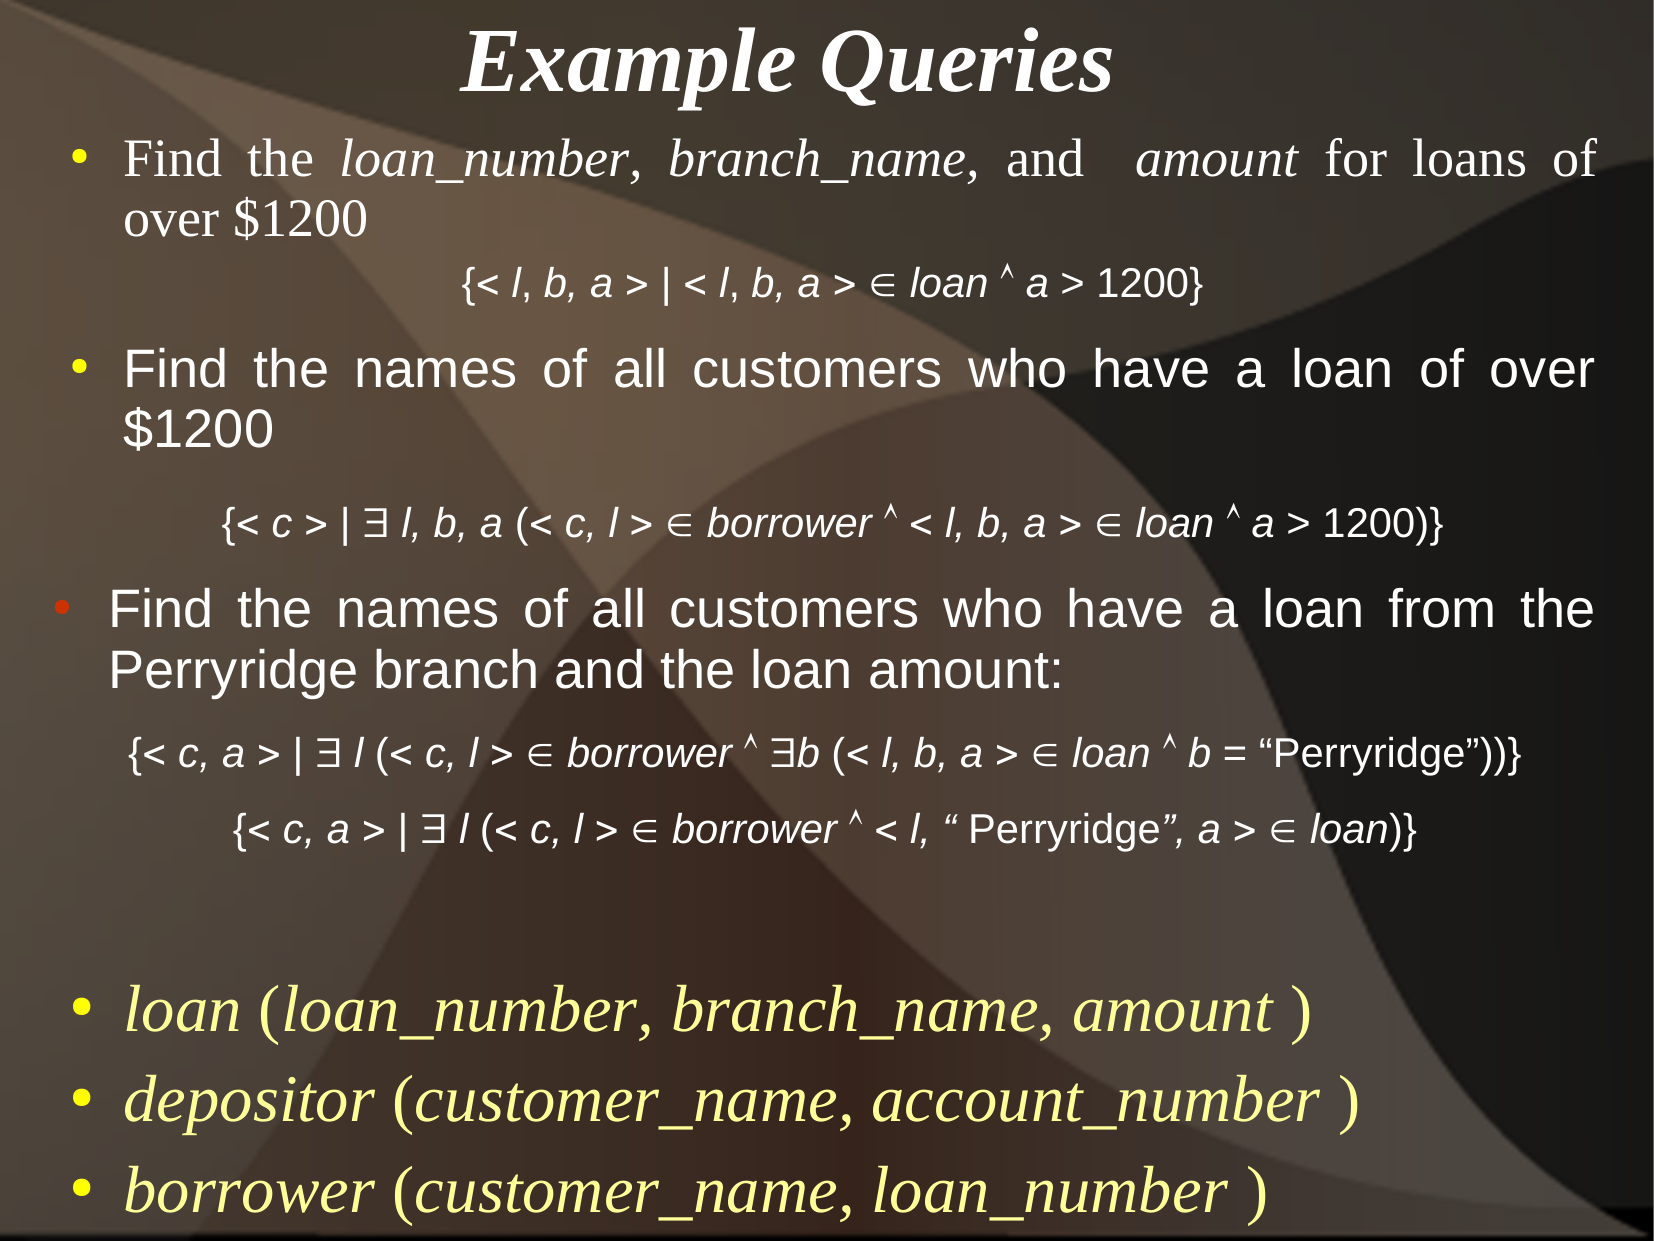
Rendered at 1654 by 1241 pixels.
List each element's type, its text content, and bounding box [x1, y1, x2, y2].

title Example Queries [126, 2, 1452, 120]
list Find the loan_number, branch_name, and amount for loans of over $1200 { l, b, a  |  l, b, a   loan  a > 1200} Find the names of all customers who have a loan of over $1200 { c  |  l, b, a ( c, l   borrower   l, b, a   loan  a > 1200)} Find the names of all customers who have a loan from the Perryridge branch and the loan amount: { c, a  |  l ( c, l   borrower  b ( l, b, a   loan  b = “Perryridge”))} { c, a  |  l ( c, l   borrower   l, “ Perryridge”, a   loan)} loan (loan_number, branch_name, amount ) depositor (customer_name, account_number ) borrower (customer_name, loan_number ) [37, 120, 1613, 1241]
picture [0, 0, 1654, 1241]
